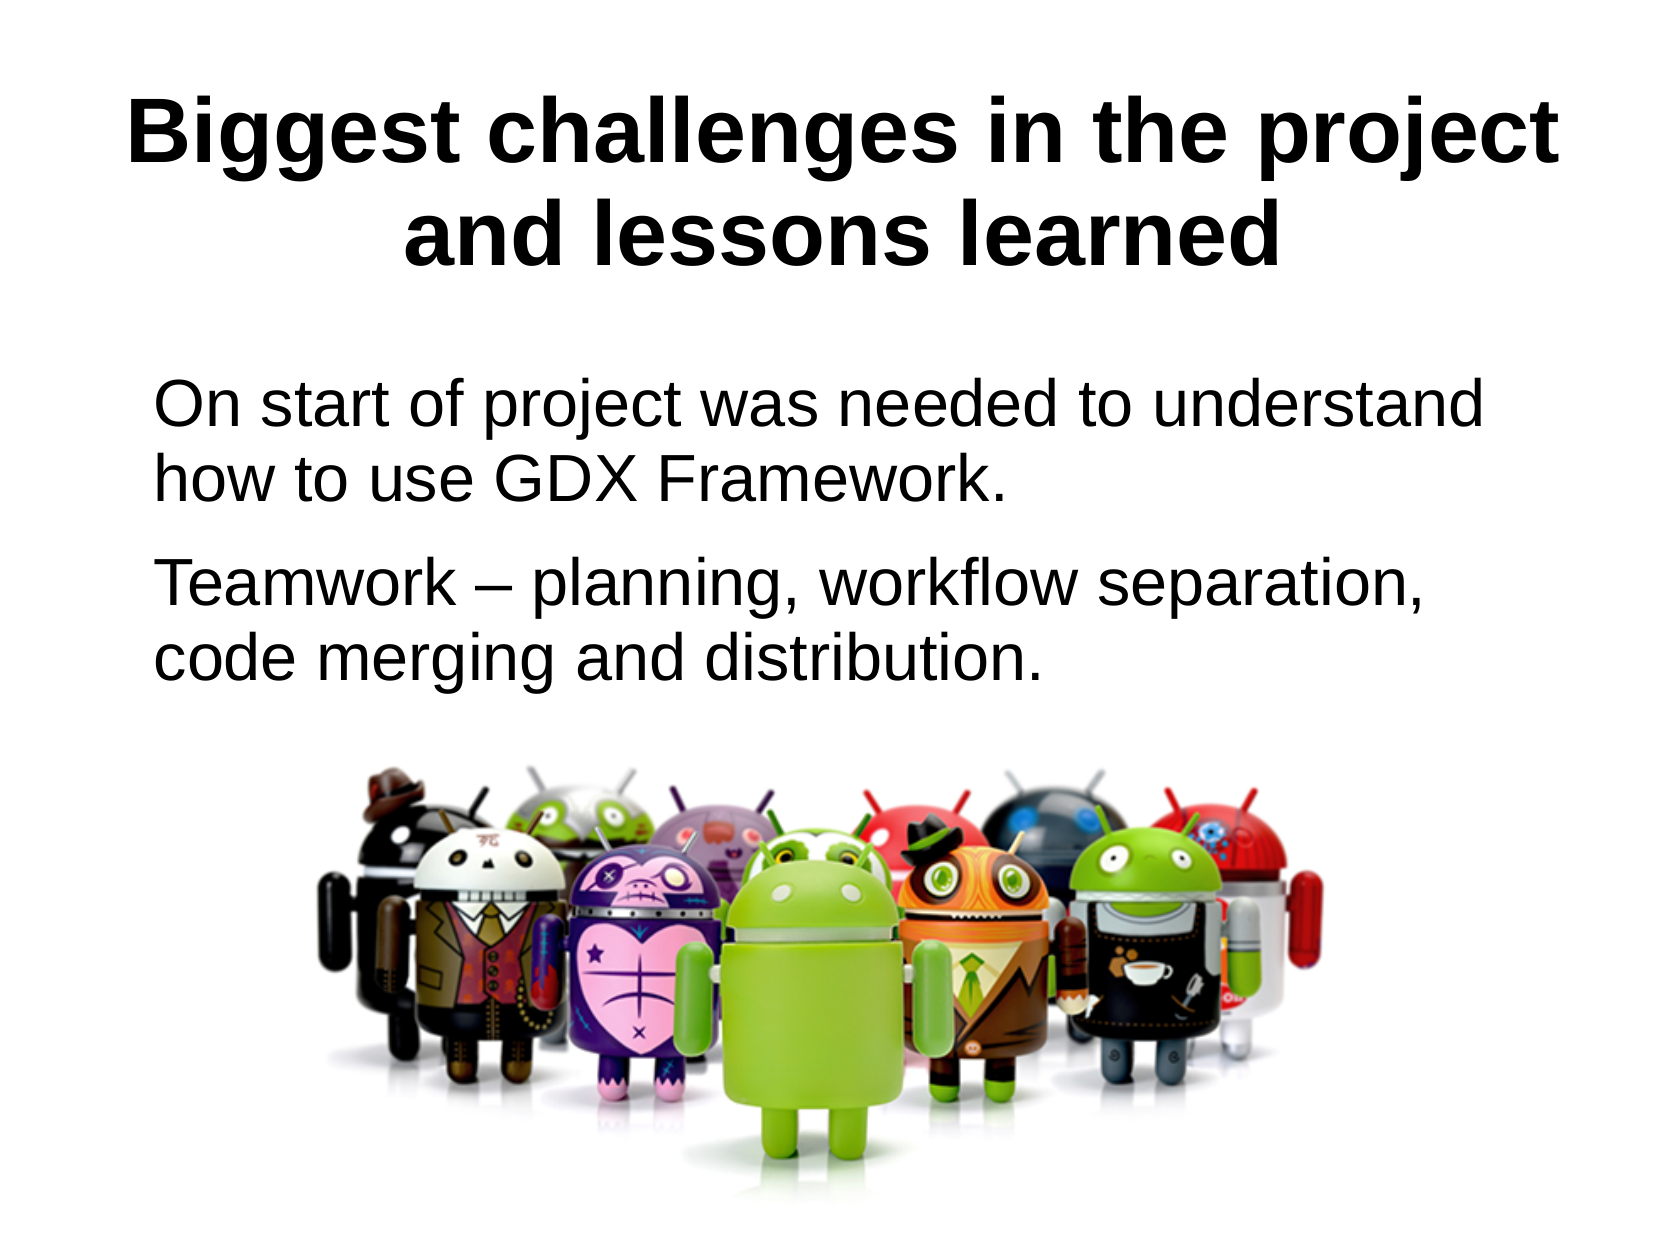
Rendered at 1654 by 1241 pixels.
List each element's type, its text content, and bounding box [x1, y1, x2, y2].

list On start of project was needed to understand how to use GDX Framework. Teamwork – planning, workflow separation, code merging and distribution. [82, 366, 1571, 987]
title Biggest challenges in the project and lessons learned [82, 78, 1571, 287]
picture [270, 738, 1368, 1211]
